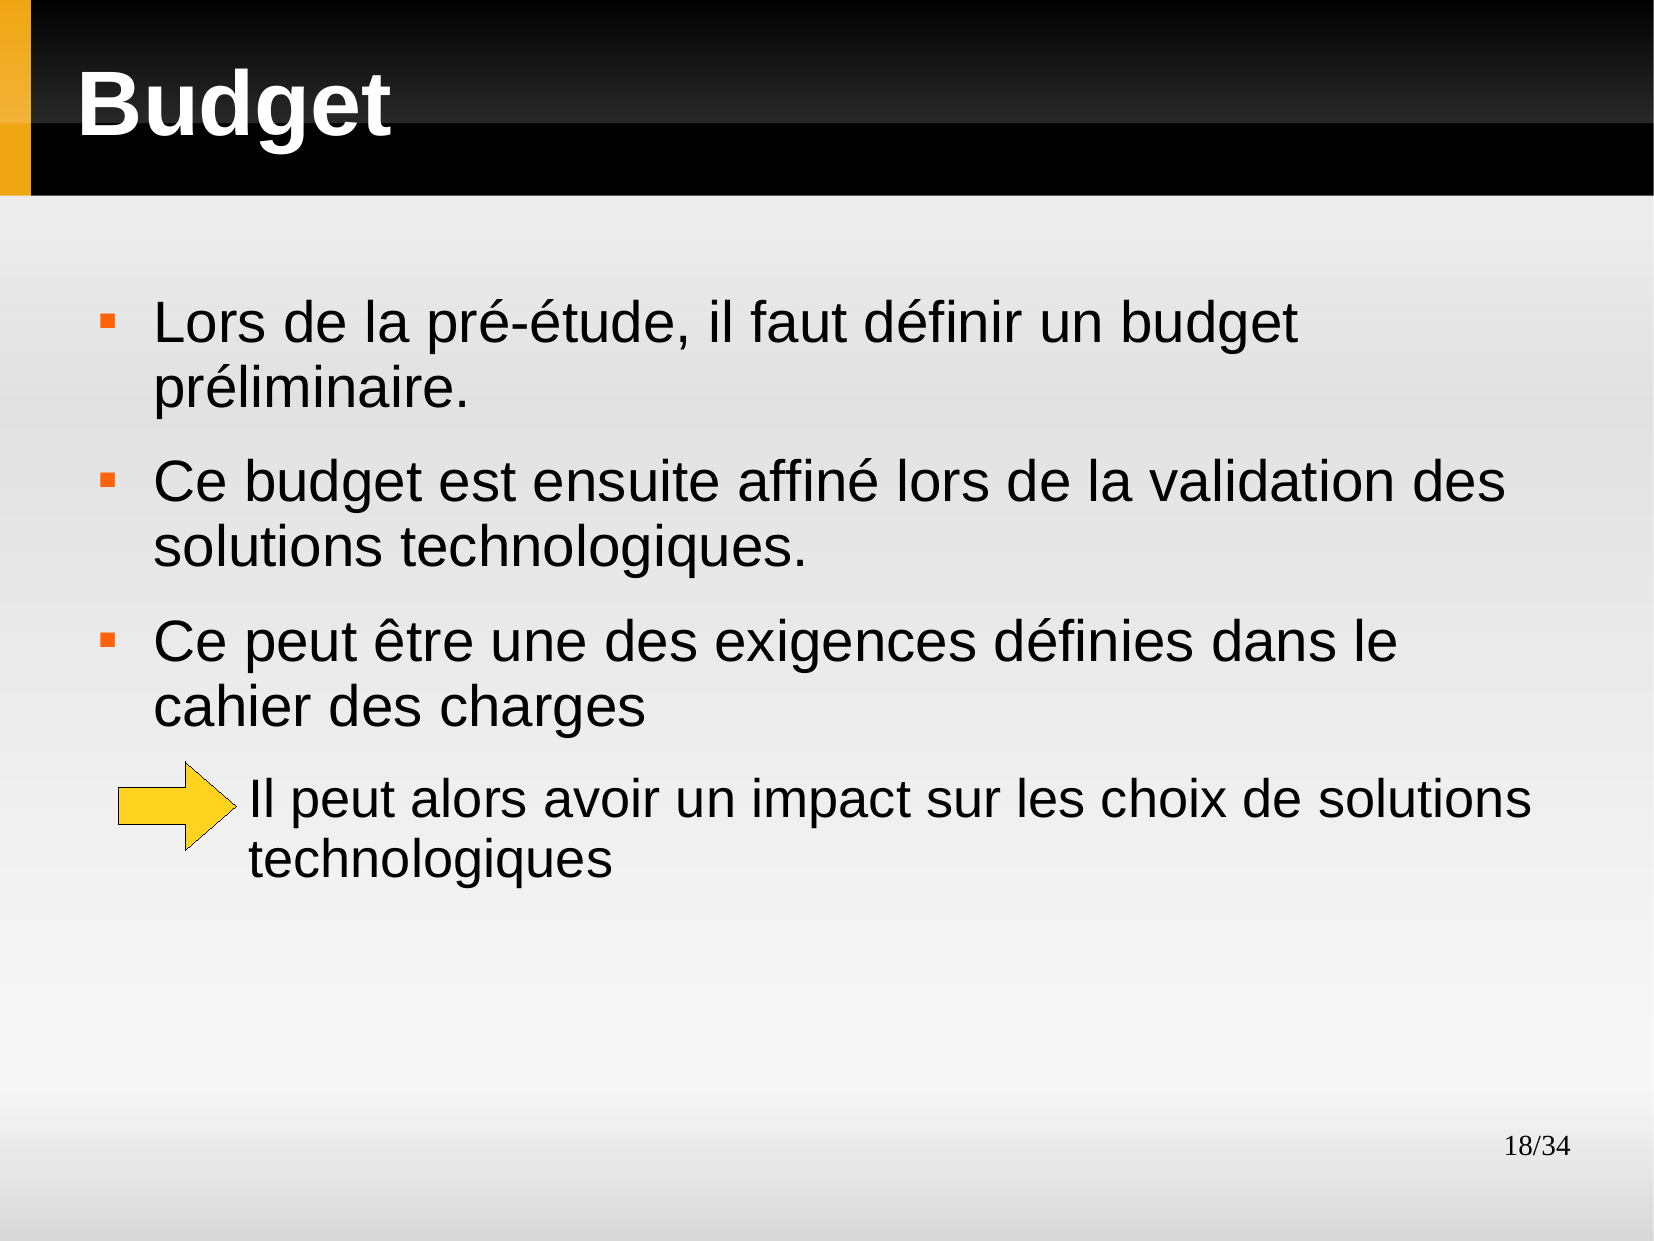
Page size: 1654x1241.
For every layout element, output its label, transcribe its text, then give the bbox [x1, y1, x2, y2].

picture [0, 0, 1654, 1241]
title Budget [76, 0, 1565, 208]
text_box [118, 761, 237, 851]
list Lors de la pré-étude, il faut définir un budget préliminaire. Ce budget est ensuite affiné lors de la validation des solutions technologiques. Ce peut être une des exigences définies dans le cahier des charges Il peut alors avoir un impact sur les choix de solutions technologiques [82, 289, 1571, 939]
